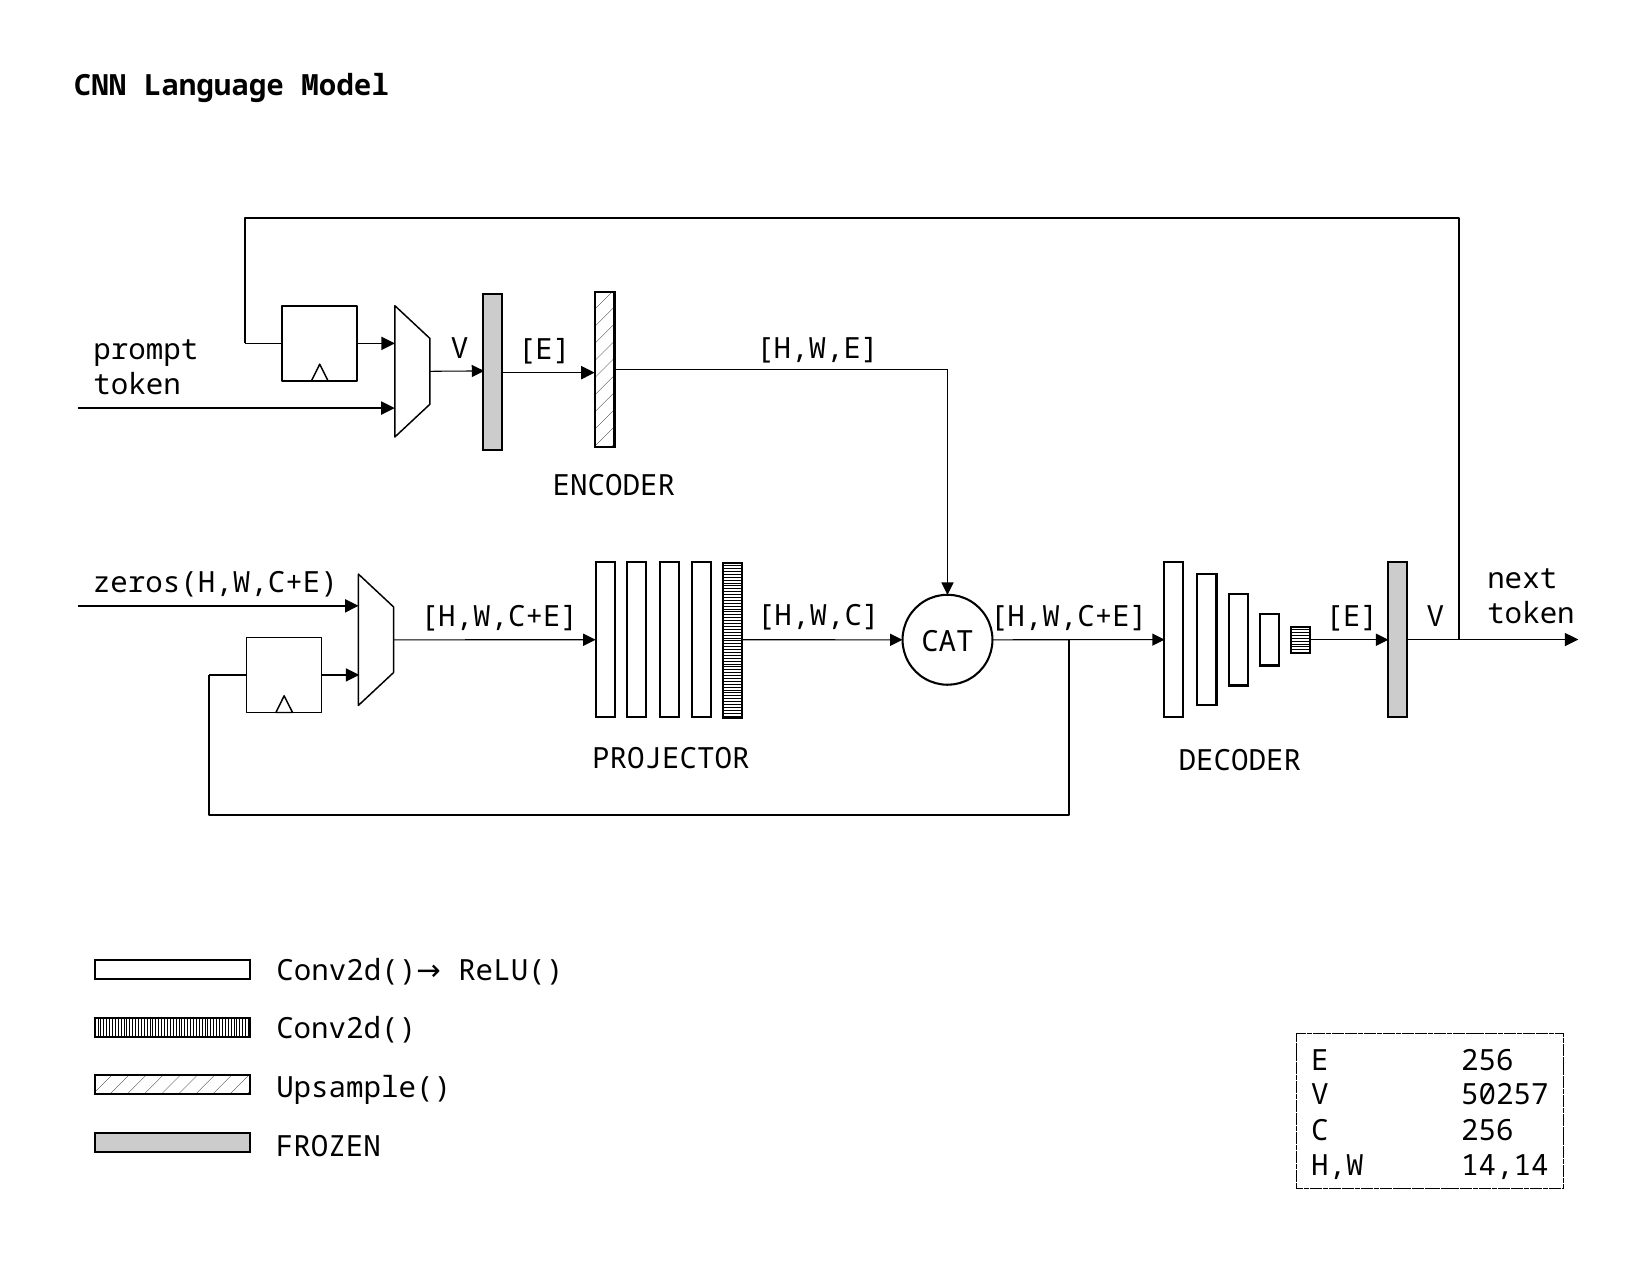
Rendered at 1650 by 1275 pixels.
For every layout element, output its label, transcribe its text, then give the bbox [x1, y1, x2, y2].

text_box DECODER [1146, 733, 1316, 784]
text_box [H,W,C+E] [405, 590, 594, 639]
text_box [H,W,C+E] [975, 590, 1163, 640]
text_box E 256 V 50257 C 256 H,W 14,14 [1296, 1033, 1564, 1189]
text_box [394, 305, 430, 438]
text_box [H,W,E] [741, 322, 894, 372]
text_box [H,W,C] [742, 589, 895, 639]
text_box CNN Language Model [59, 58, 404, 109]
text_box zeros(H,W,C+E) [78, 556, 353, 605]
text_box [1291, 626, 1311, 653]
text_box [358, 574, 394, 706]
text_box [595, 291, 615, 448]
text_box [246, 637, 322, 713]
text_box V [1411, 589, 1460, 640]
text_box next token [1472, 551, 1590, 637]
text_box FROZEN [261, 1119, 396, 1170]
text_box [94, 1017, 251, 1037]
text_box [94, 1133, 251, 1153]
text_box [722, 562, 742, 718]
text_box PROJECTOR [577, 732, 765, 783]
text_box CAT [906, 615, 989, 666]
text_box V [436, 322, 482, 370]
text_box prompt token [78, 323, 214, 407]
text_box Upsample() [261, 1061, 467, 1111]
text_box [482, 294, 502, 450]
text_box [1388, 562, 1408, 718]
text_box [94, 1075, 251, 1095]
text_box [E] [1310, 589, 1394, 640]
text_box Conv2d() [261, 1002, 432, 1053]
text_box [282, 305, 358, 381]
text_box [E] [503, 322, 586, 372]
text_box Conv2d()→ ReLU() [261, 943, 579, 994]
text_box ENCODER [520, 458, 691, 509]
